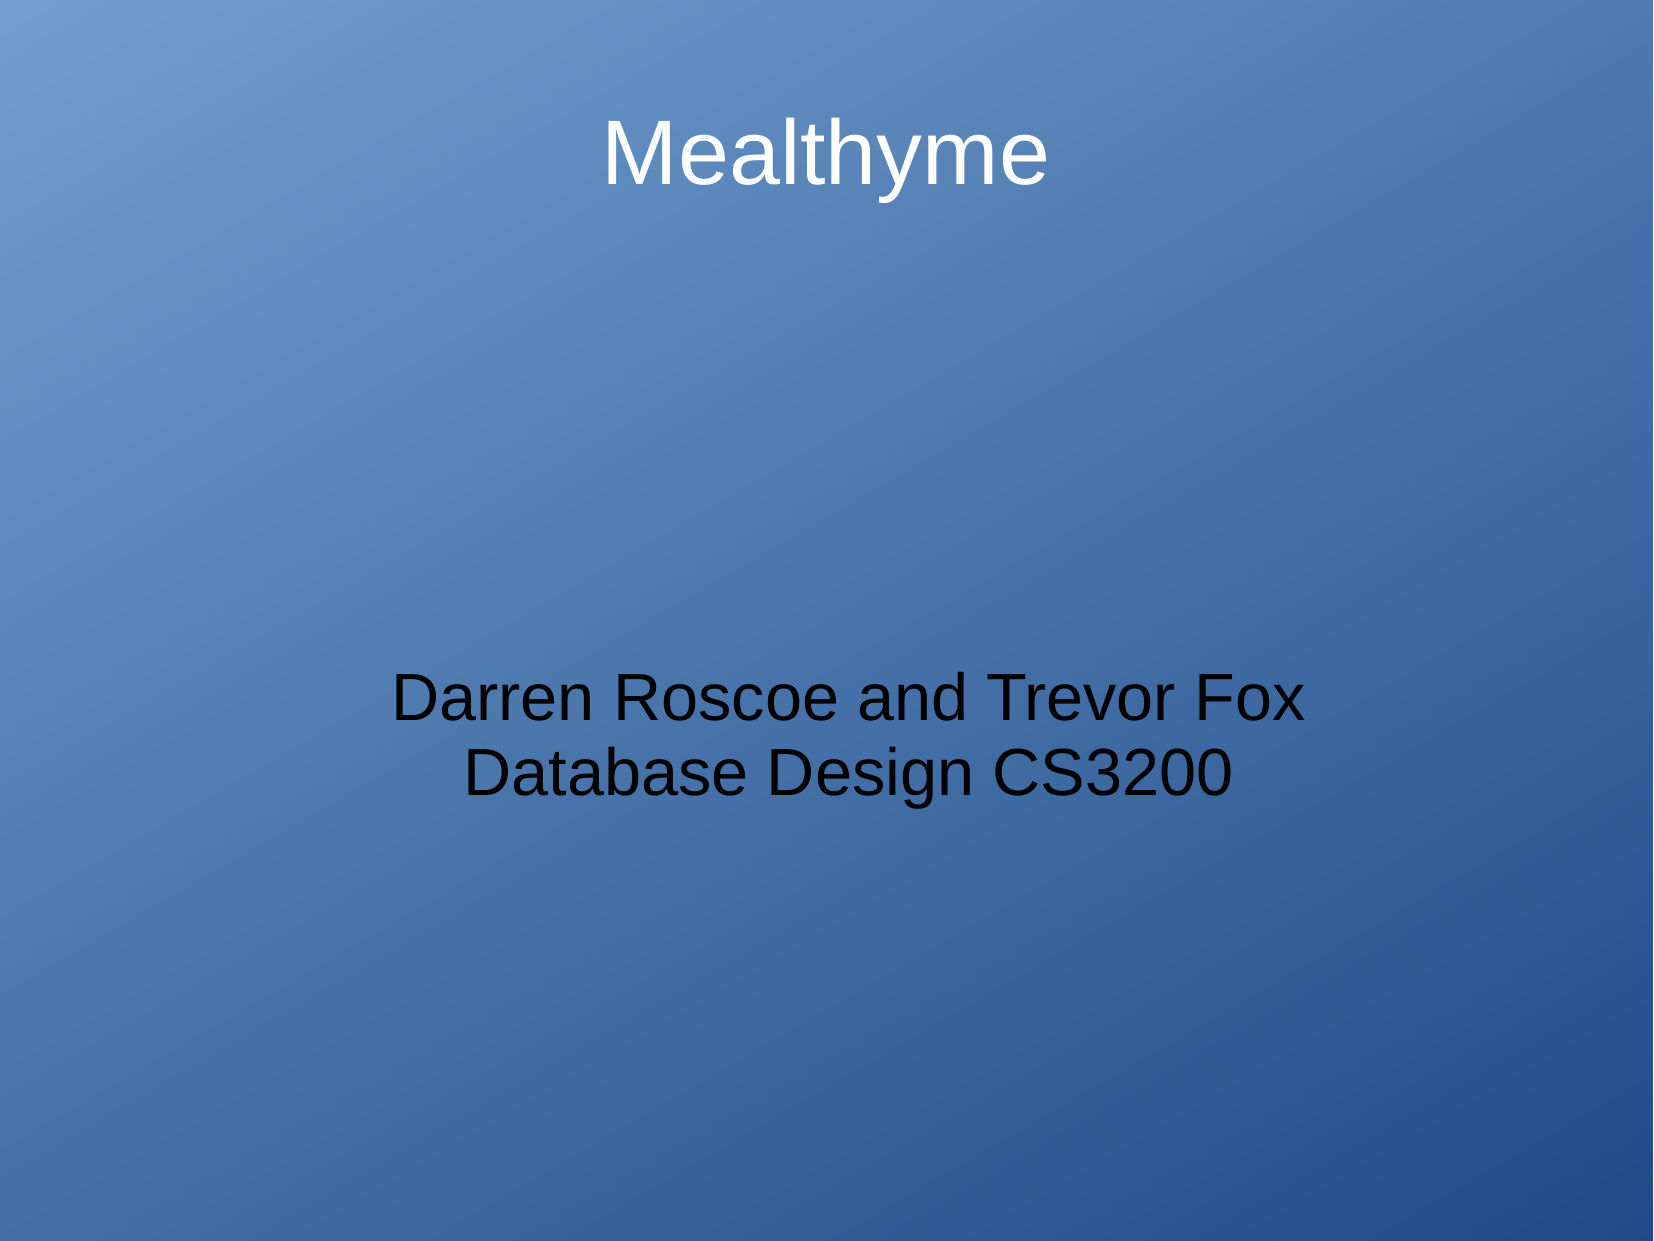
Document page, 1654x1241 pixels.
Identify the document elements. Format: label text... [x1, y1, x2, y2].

subtitle Darren Roscoe and Trevor Fox Database Design CS3200 [105, 375, 1593, 1095]
title Mealthyme [82, 49, 1571, 257]
